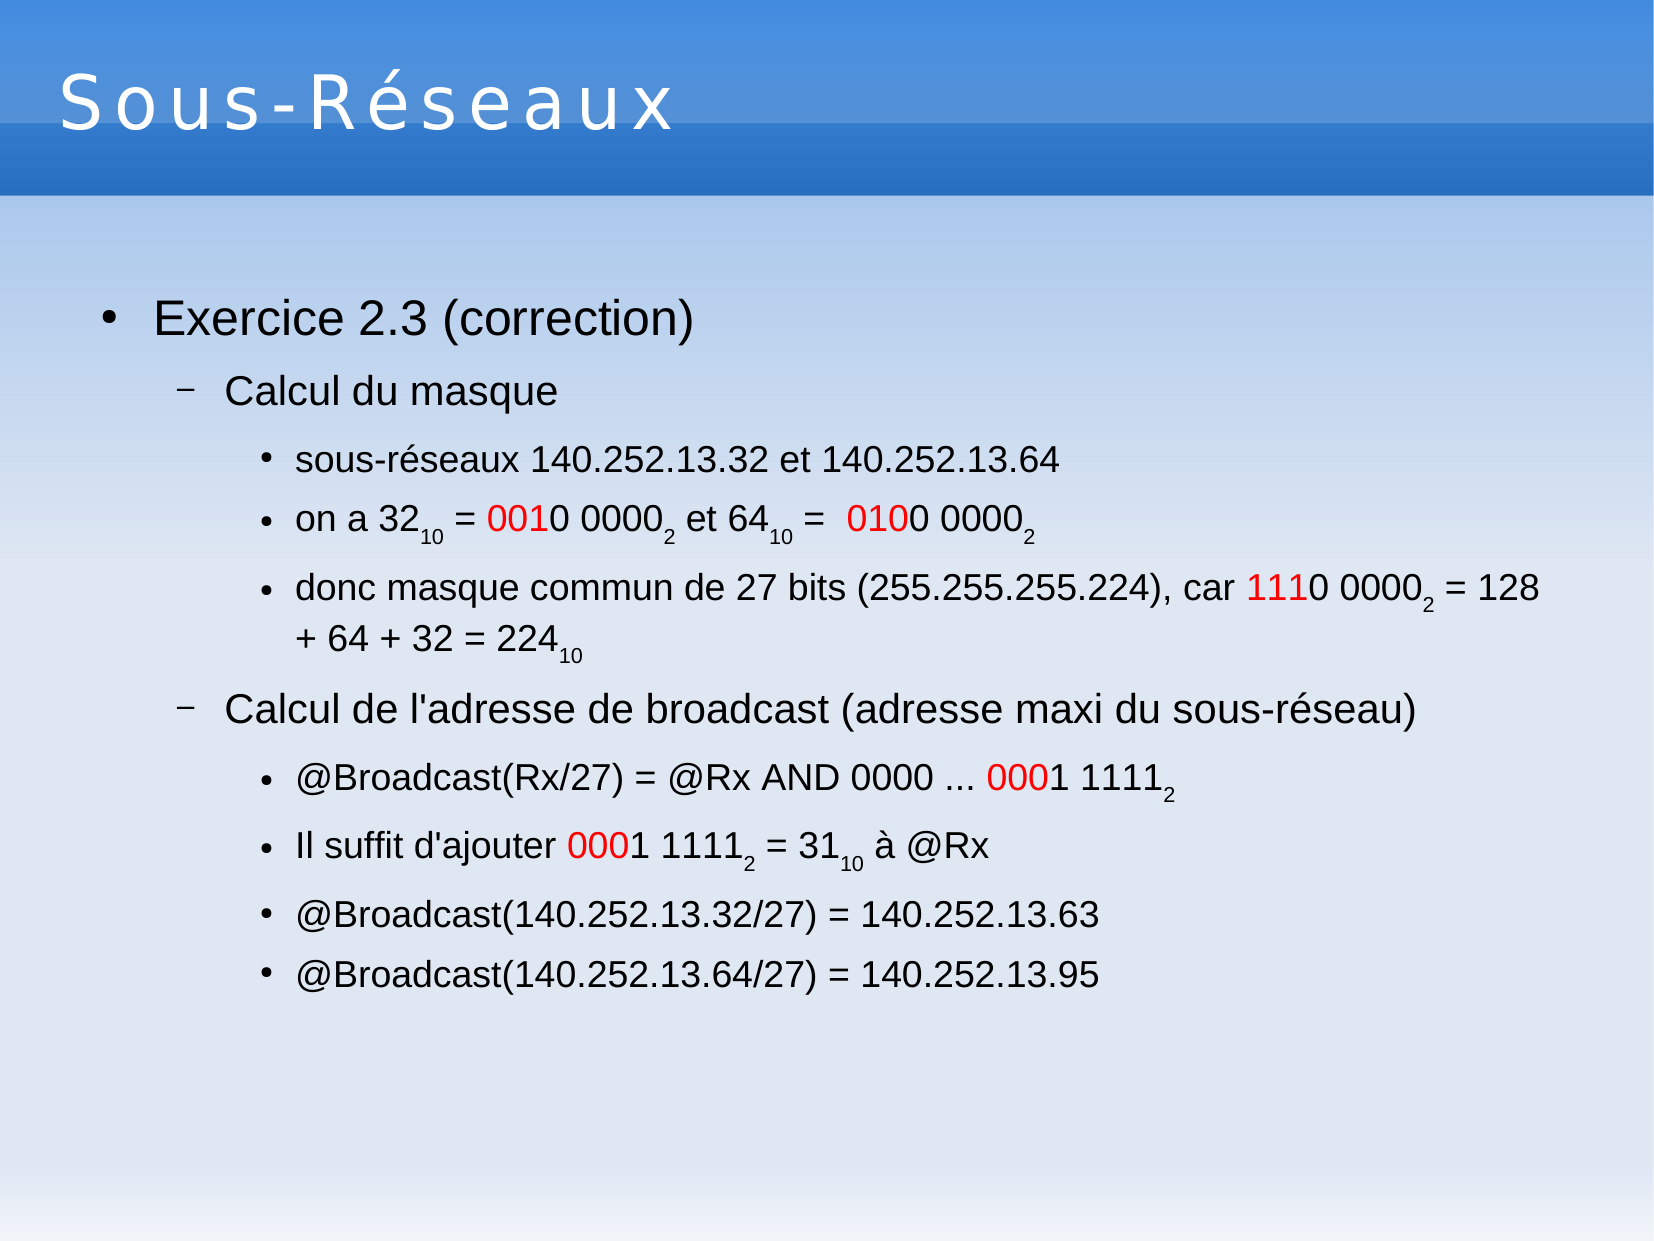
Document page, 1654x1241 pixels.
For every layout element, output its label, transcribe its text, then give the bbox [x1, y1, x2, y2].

picture [0, 0, 1654, 1241]
title Sous-Réseaux [59, 36, 1576, 171]
list Exercice 2.3 (correction) Calcul du masque sous-réseaux 140.252.13.32 et 140.252.13.64 on a 3210 = 0010 00002 et 6410 = 0100 00002 donc masque commun de 27 bits (255.255.255.224), car 1110 00002 = 128 + 64 + 32 = 22410 Calcul de l'adresse de broadcast (adresse maxi du sous-réseau) @Broadcast(Rx/27) = @Rx AND 0000 ... 0001 11112 Il suffit d'ajouter 0001 11112 = 3110 à @Rx @Broadcast(140.252.13.32/27) = 140.252.13.63 @Broadcast(140.252.13.64/27) = 140.252.13.95 [82, 290, 1571, 1094]
